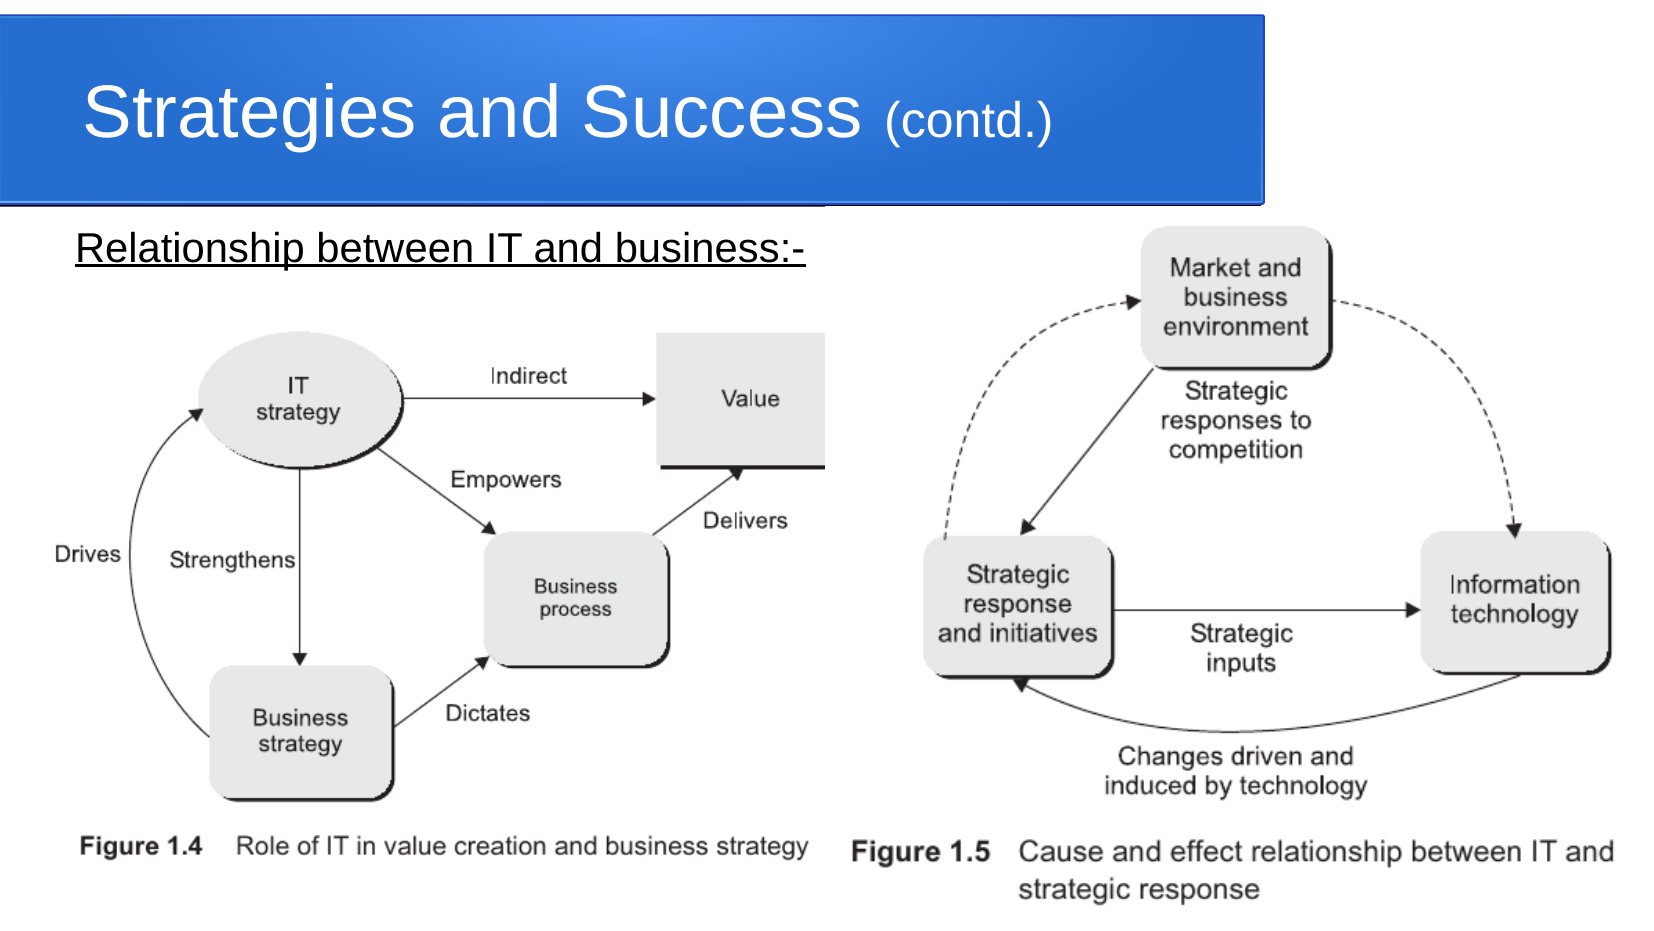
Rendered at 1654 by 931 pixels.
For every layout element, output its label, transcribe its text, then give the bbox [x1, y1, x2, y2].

title Strategies and Success (contd.) [82, 35, 1235, 189]
list Relationship between IT and business:- [75, 224, 825, 316]
picture [48, 206, 1646, 921]
